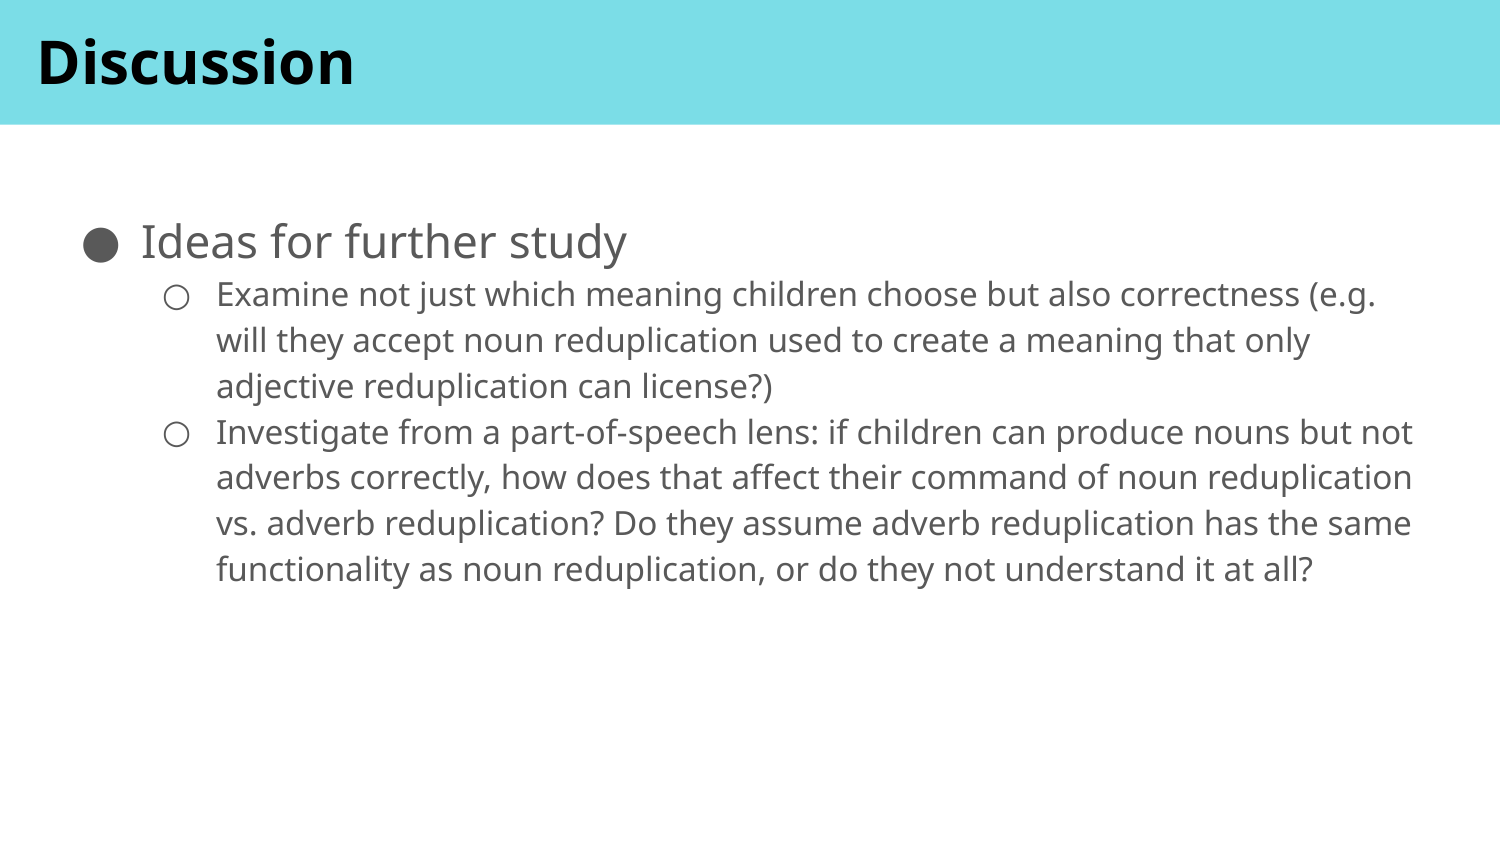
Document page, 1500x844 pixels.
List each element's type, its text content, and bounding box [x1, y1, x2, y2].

list Ideas for further study Examine not just which meaning children choose but also correctness (e.g. will they accept noun reduplication used to create a meaning that only adjective reduplication can license?) Investigate from a part-of-speech lens: if children can produce nouns but not adverbs correctly, how does that affect their command of noun reduplication vs. adverb reduplication? Do they assume adverb reduplication has the same functionality as noun reduplication, or do they not understand it at all? [51, 189, 1449, 750]
title Discussion [21, 9, 1420, 114]
